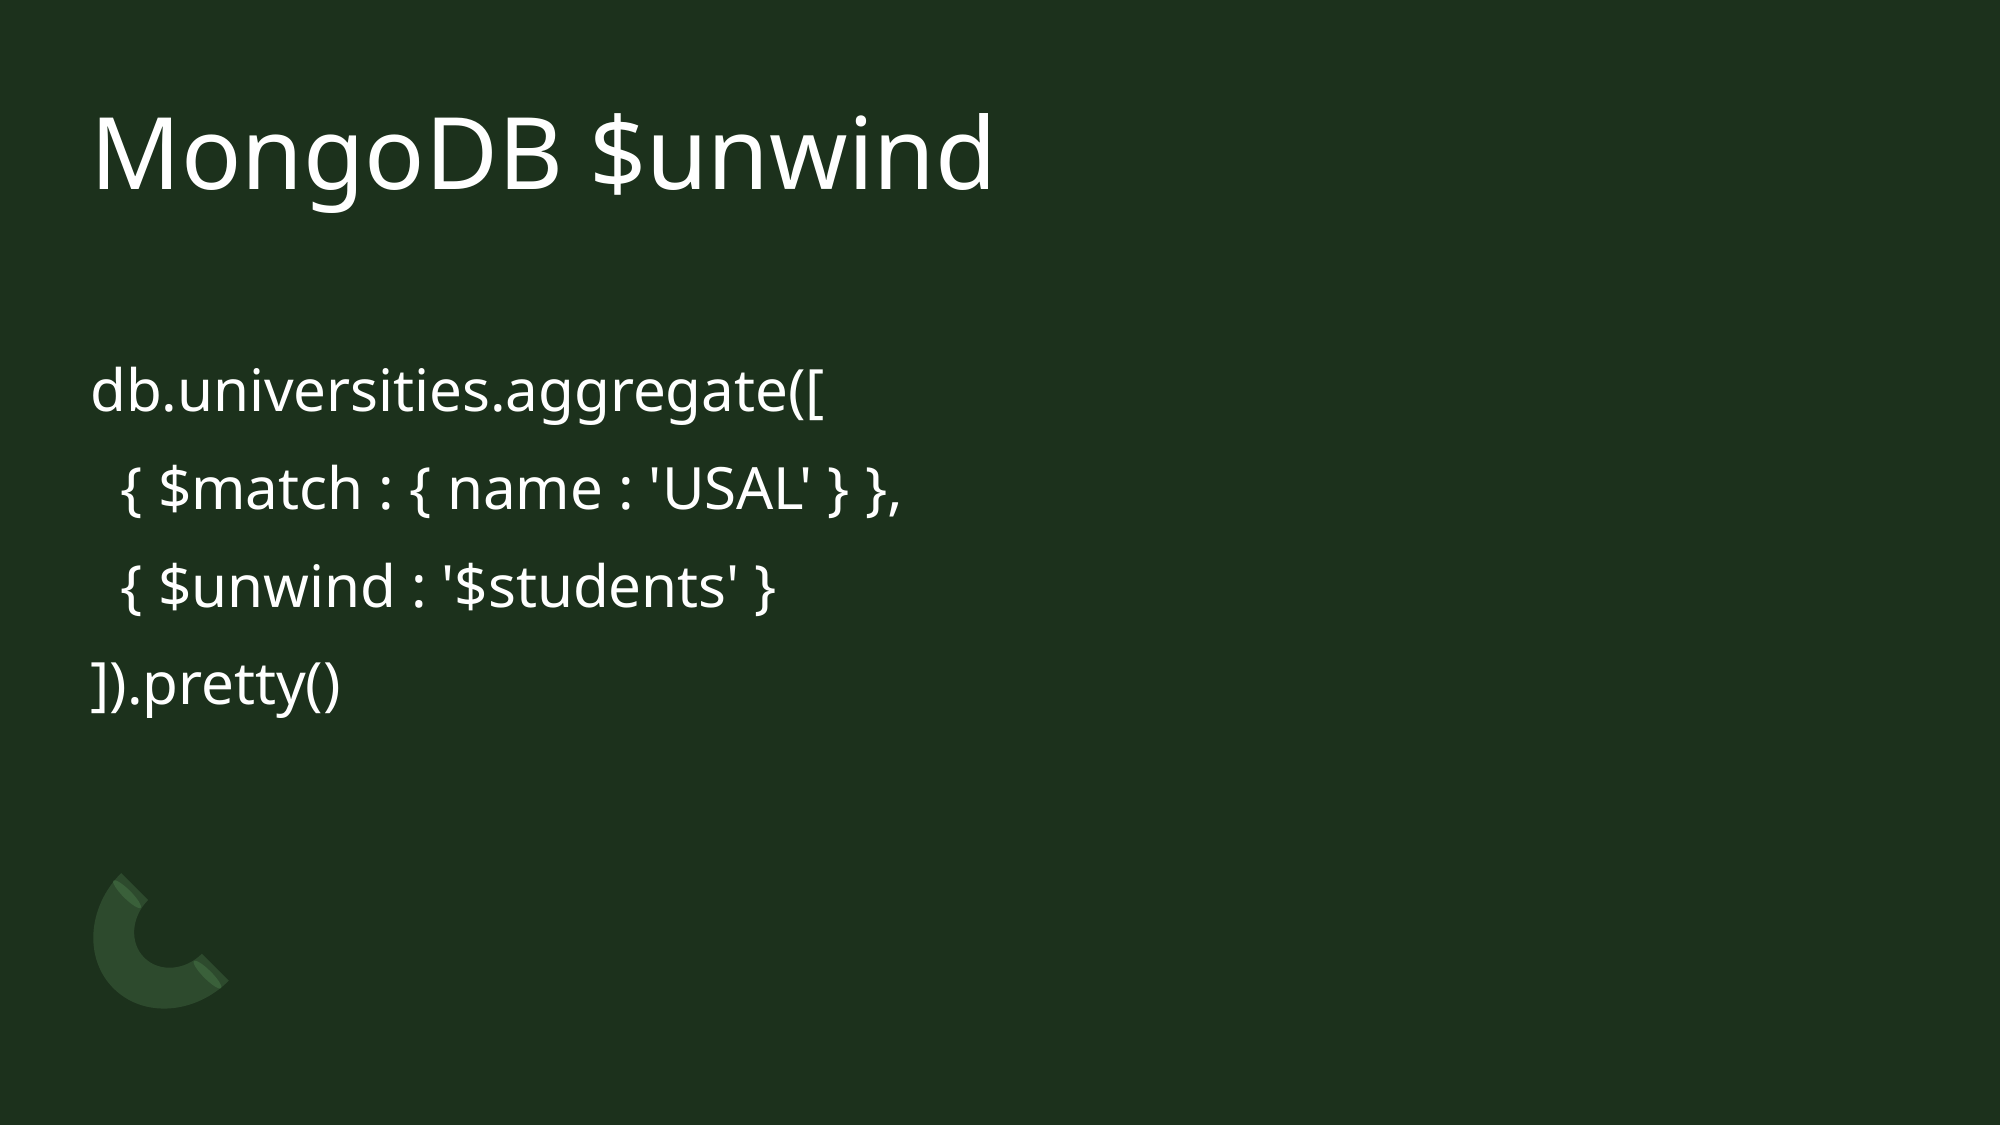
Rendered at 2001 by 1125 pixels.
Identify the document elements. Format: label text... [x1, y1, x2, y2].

title MongoDB $unwind [90, 90, 1910, 309]
list db.universities.aggregate([ { $match : { name : 'USAL' } }, { $unwind : '$students' } ]).pretty() [90, 346, 1910, 1000]
